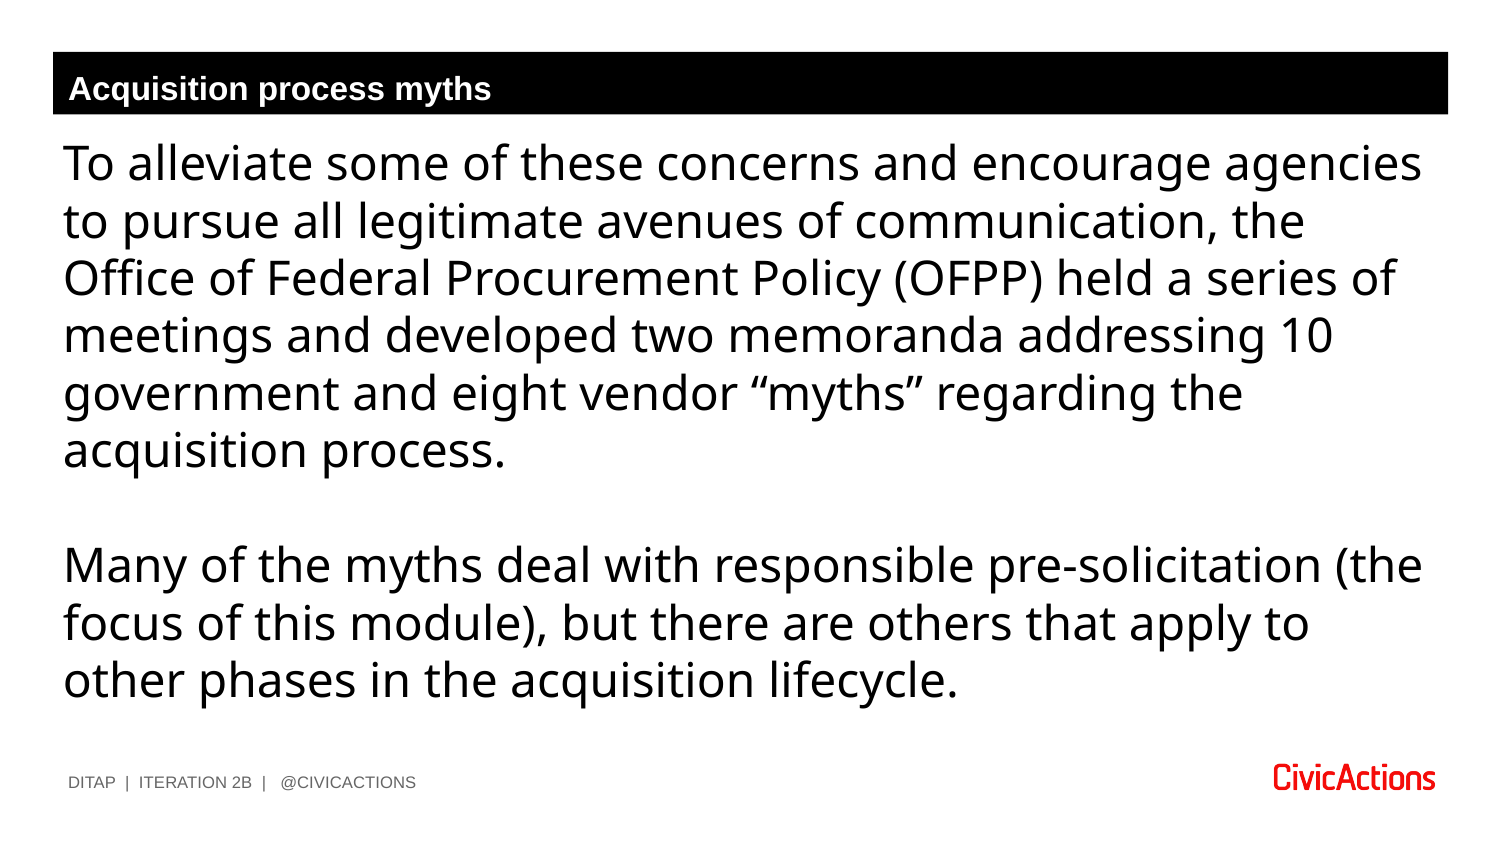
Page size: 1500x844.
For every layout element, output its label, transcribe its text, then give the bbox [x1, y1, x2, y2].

list To alleviate some of these concerns and encourage agencies to pursue all legitimate avenues of communication, the Office of Federal Procurement Policy (OFPP) held a series of meetings and developed two memoranda addressing 10 government and eight vendor “myths” regarding the acquisition process. Many of the myths deal with responsible pre-solicitation (the focus of this module), but there are others that apply to other phases in the acquisition lifecycle. [53, 123, 1449, 605]
picture [1271, 758, 1438, 795]
title Acquisition process myths [53, 51, 1449, 115]
